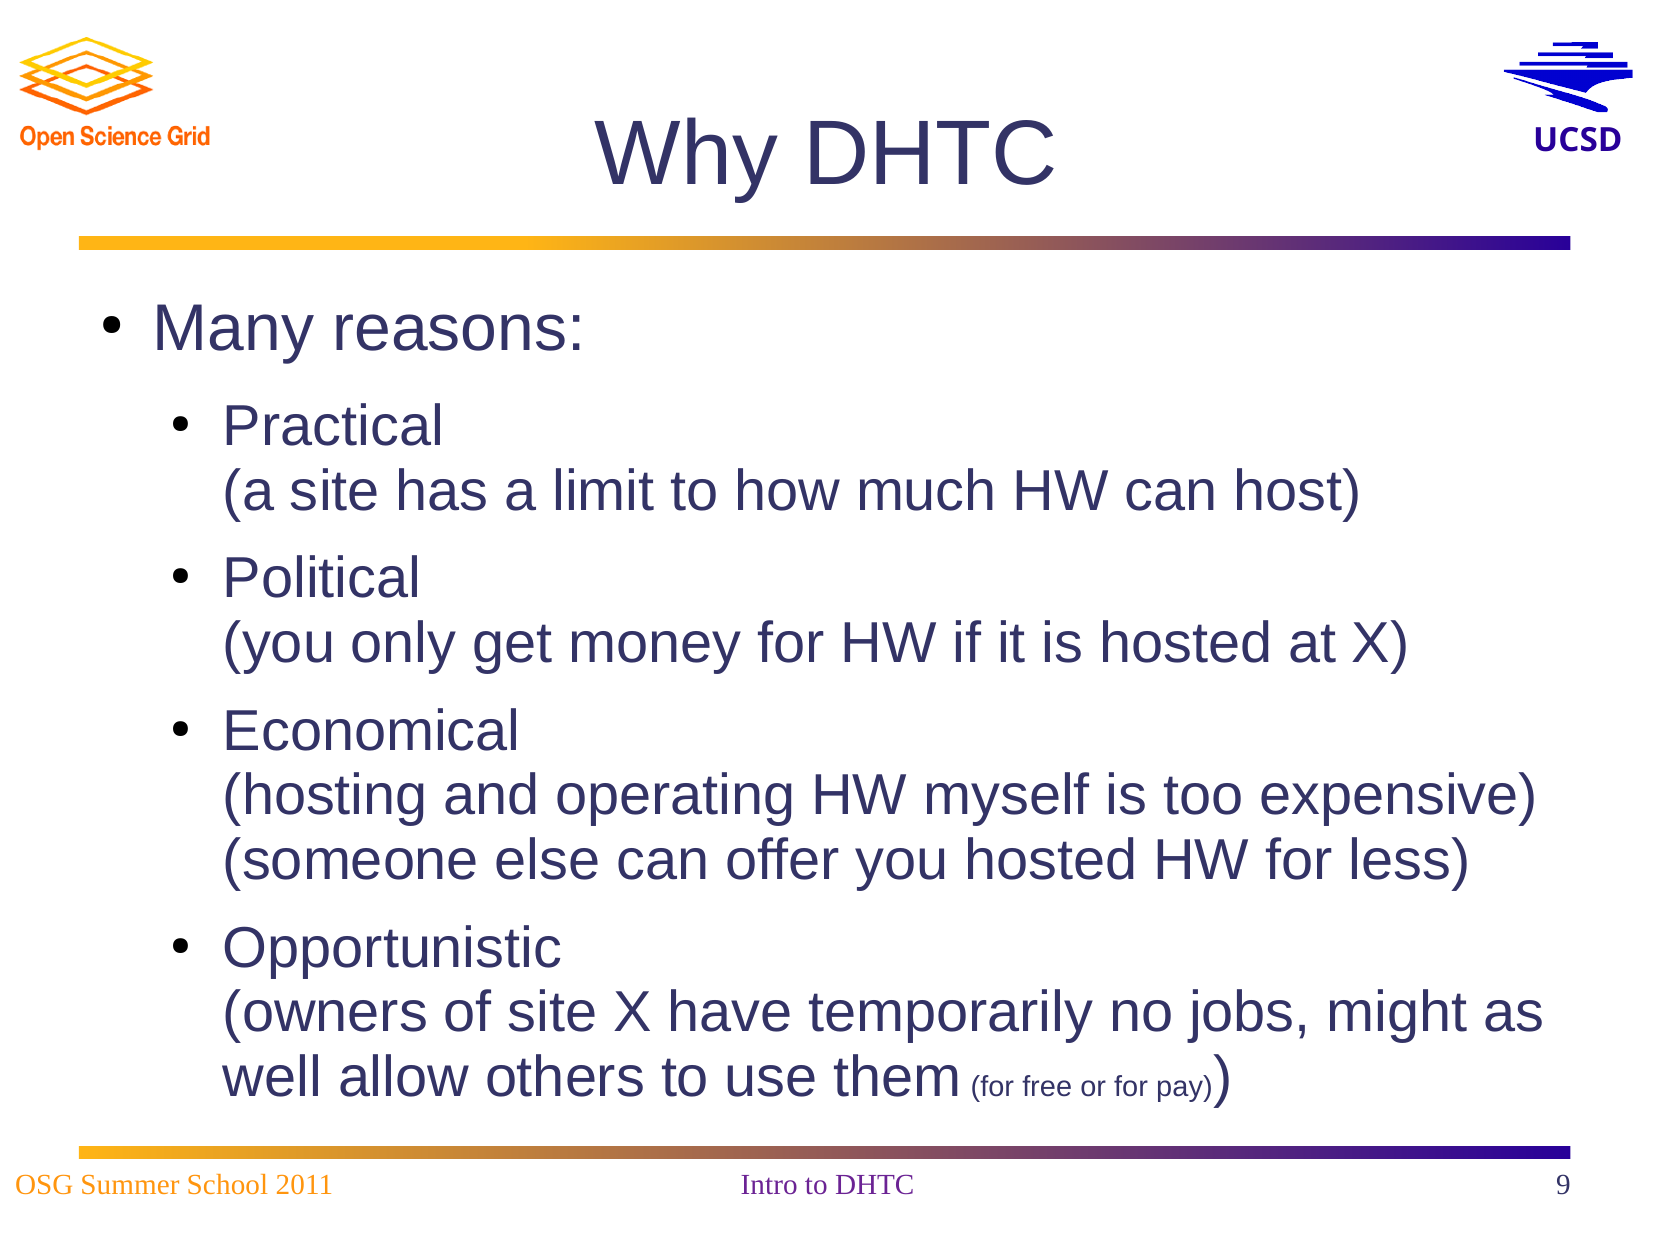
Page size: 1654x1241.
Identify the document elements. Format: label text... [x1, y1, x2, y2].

list Many reasons: Practical (a site has a limit to how much HW can host) Political (you only get money for HW if it is hosted at X) Economical (hosting and operating HW myself is too expensive) (someone else can offer you hosted HW for less) Opportunistic (owners of site X have temporarily no jobs, might as well allow others to use them (for free or for pay)) [82, 290, 1571, 1109]
picture [0, 14, 229, 167]
title Why DHTC [82, 49, 1571, 257]
picture [1495, 42, 1637, 118]
